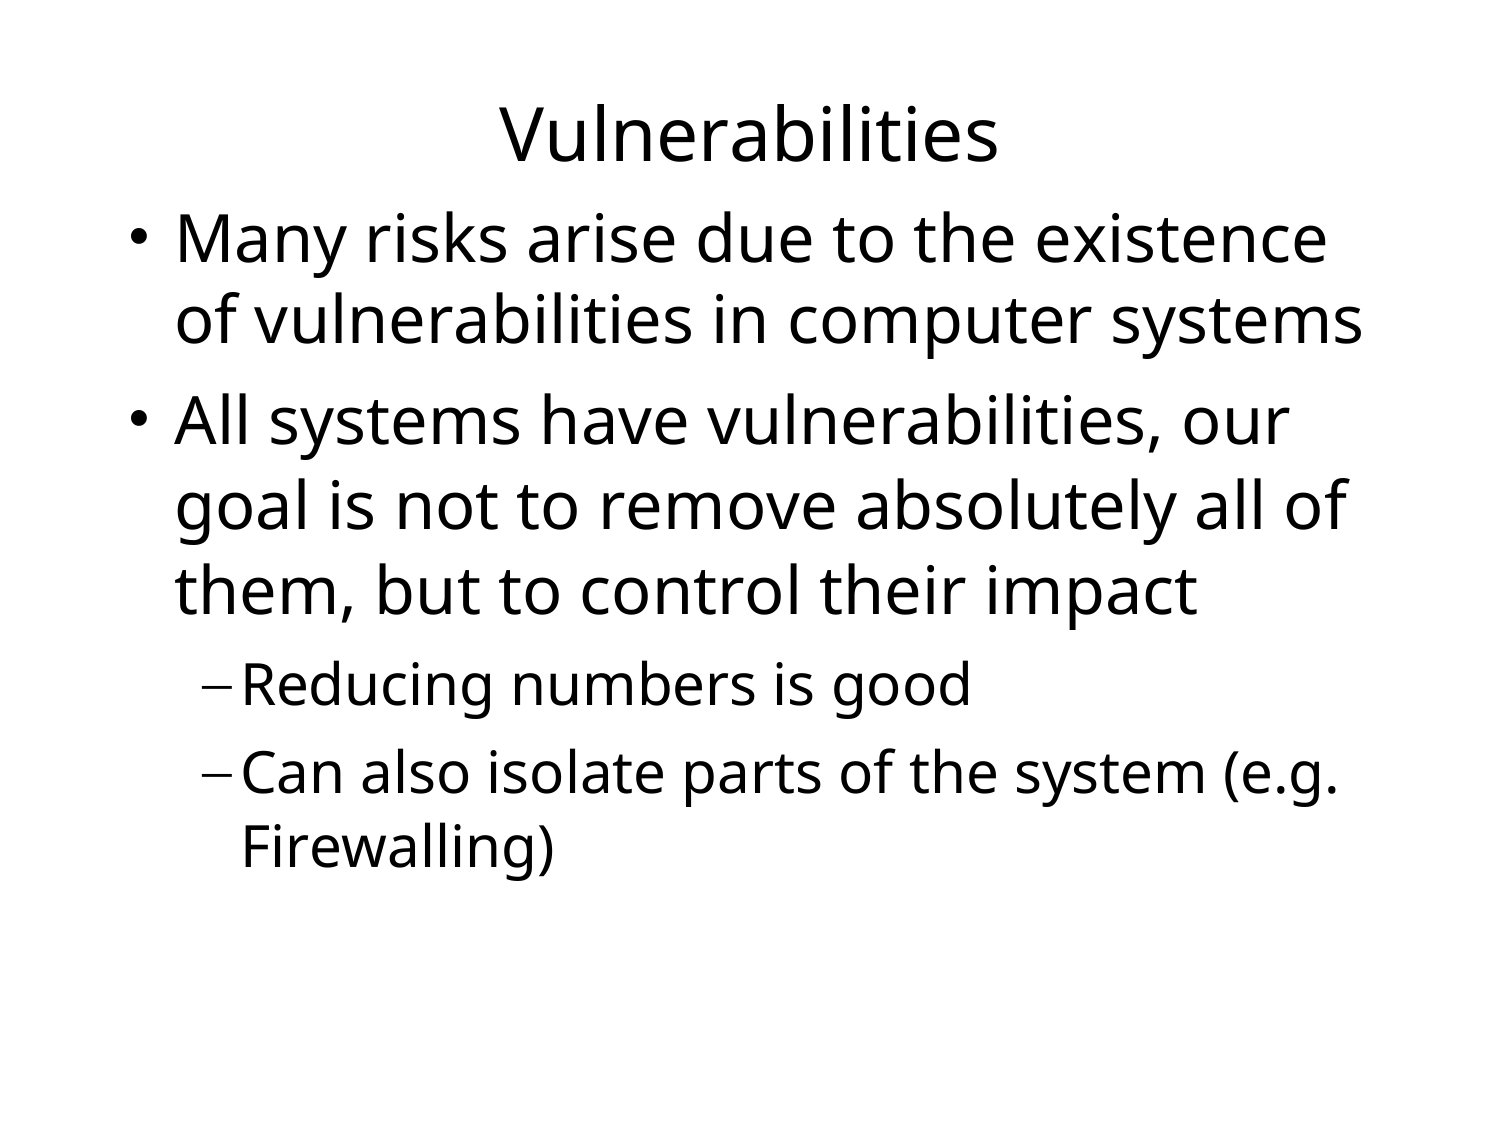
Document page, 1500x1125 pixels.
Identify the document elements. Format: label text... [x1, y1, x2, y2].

list Many risks arise due to the existence of vulnerabilities in computer systems All systems have vulnerabilities, our goal is not to remove absolutely all of them, but to control their impact Reducing numbers is good Can also isolate parts of the system (e.g. Firewalling)‏ [112, 187, 1388, 1053]
title Vulnerabilities [112, 37, 1388, 187]
